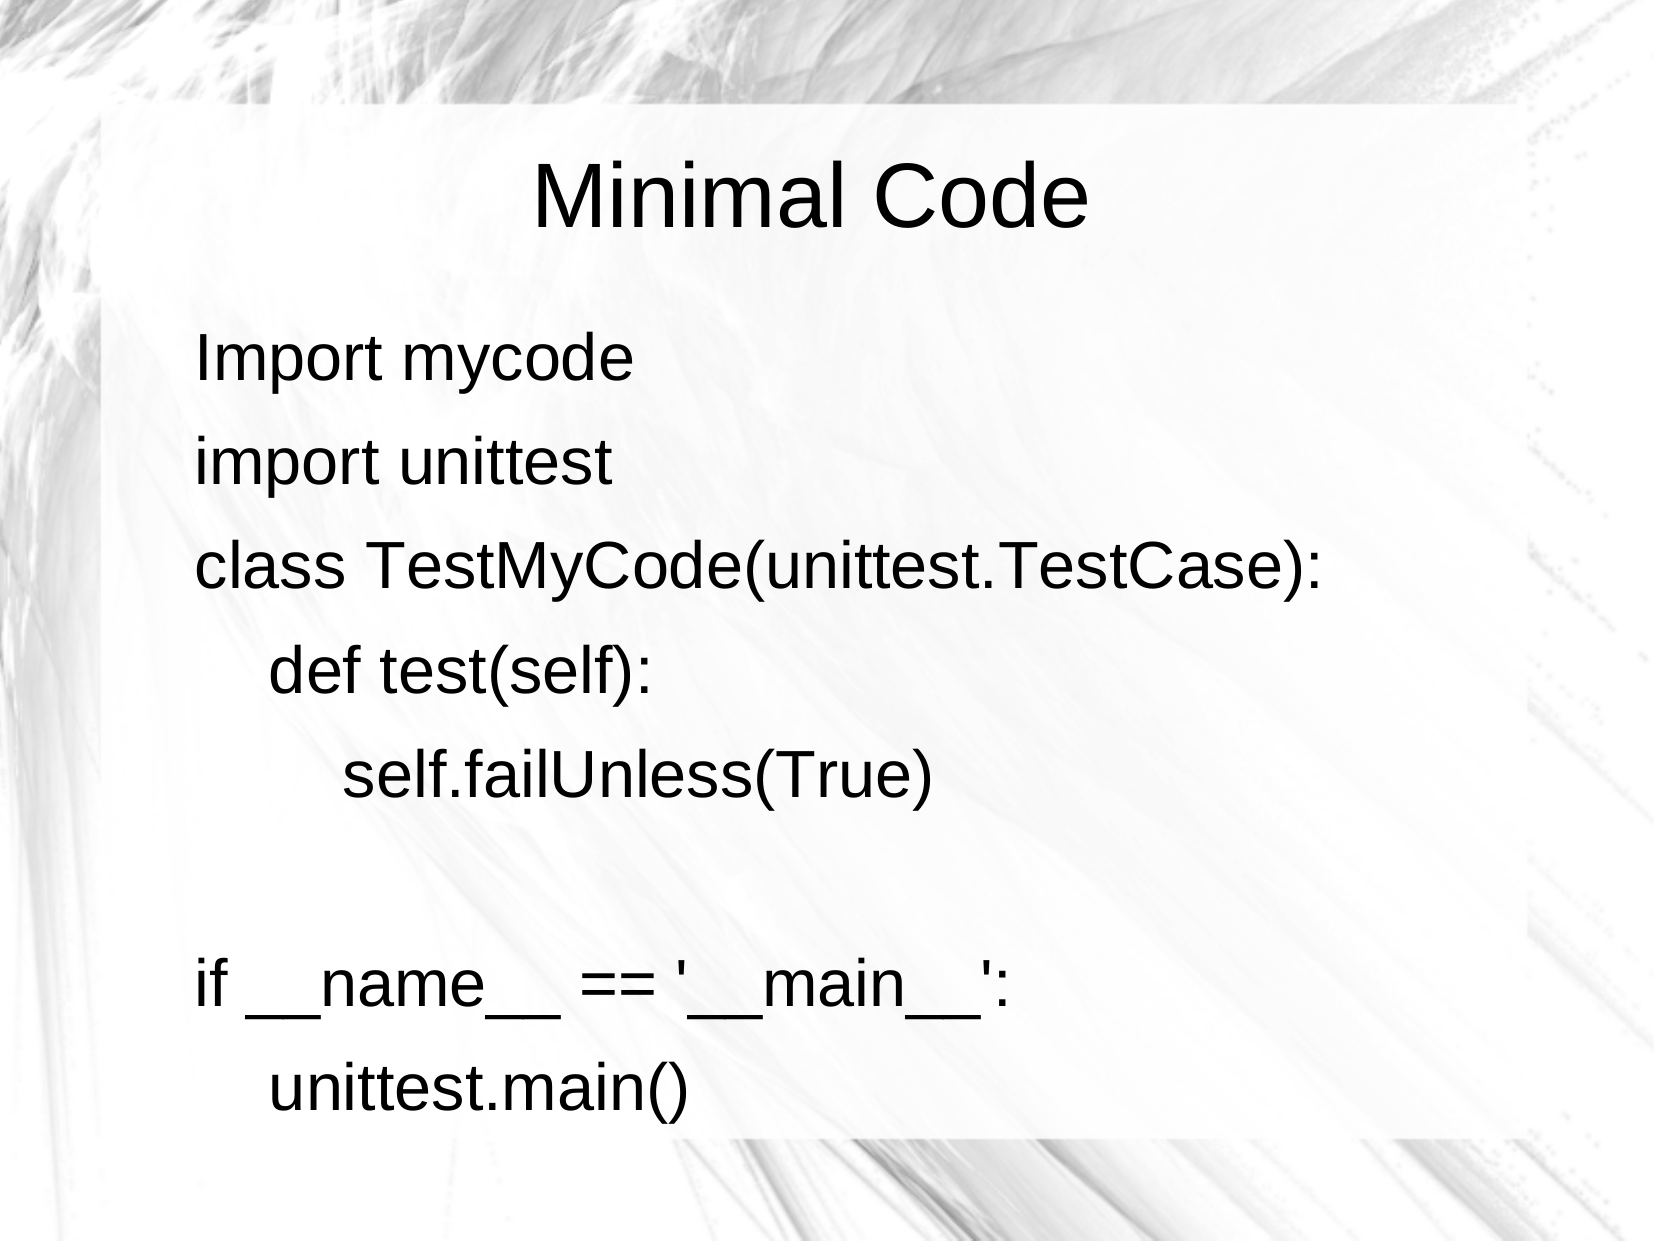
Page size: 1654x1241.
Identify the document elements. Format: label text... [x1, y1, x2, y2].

list Import mycode import unittest class TestMyCode(unittest.TestCase): def test(self): self.failUnless(True) if __name__ == '__main__': unittest.main() [124, 319, 1577, 1125]
title Minimal Code [118, 112, 1506, 281]
picture [0, 0, 1654, 1241]
